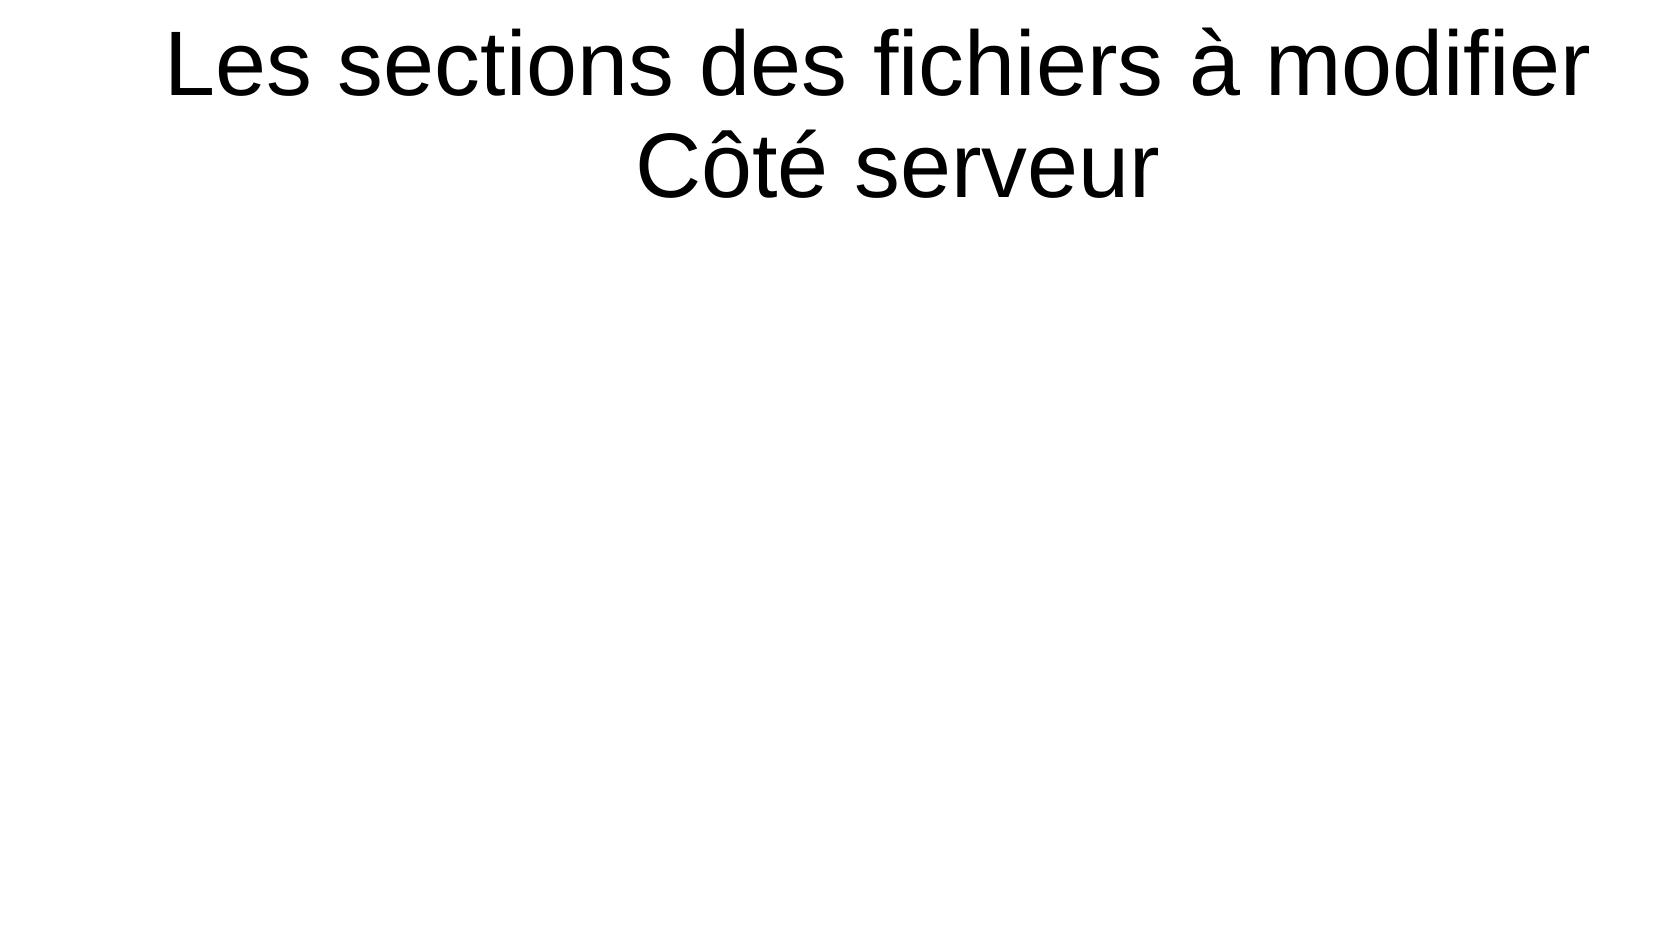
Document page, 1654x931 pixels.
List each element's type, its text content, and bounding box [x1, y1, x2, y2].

title Les sections des fichiers à modifier Côté serveur [29, 0, 1654, 269]
